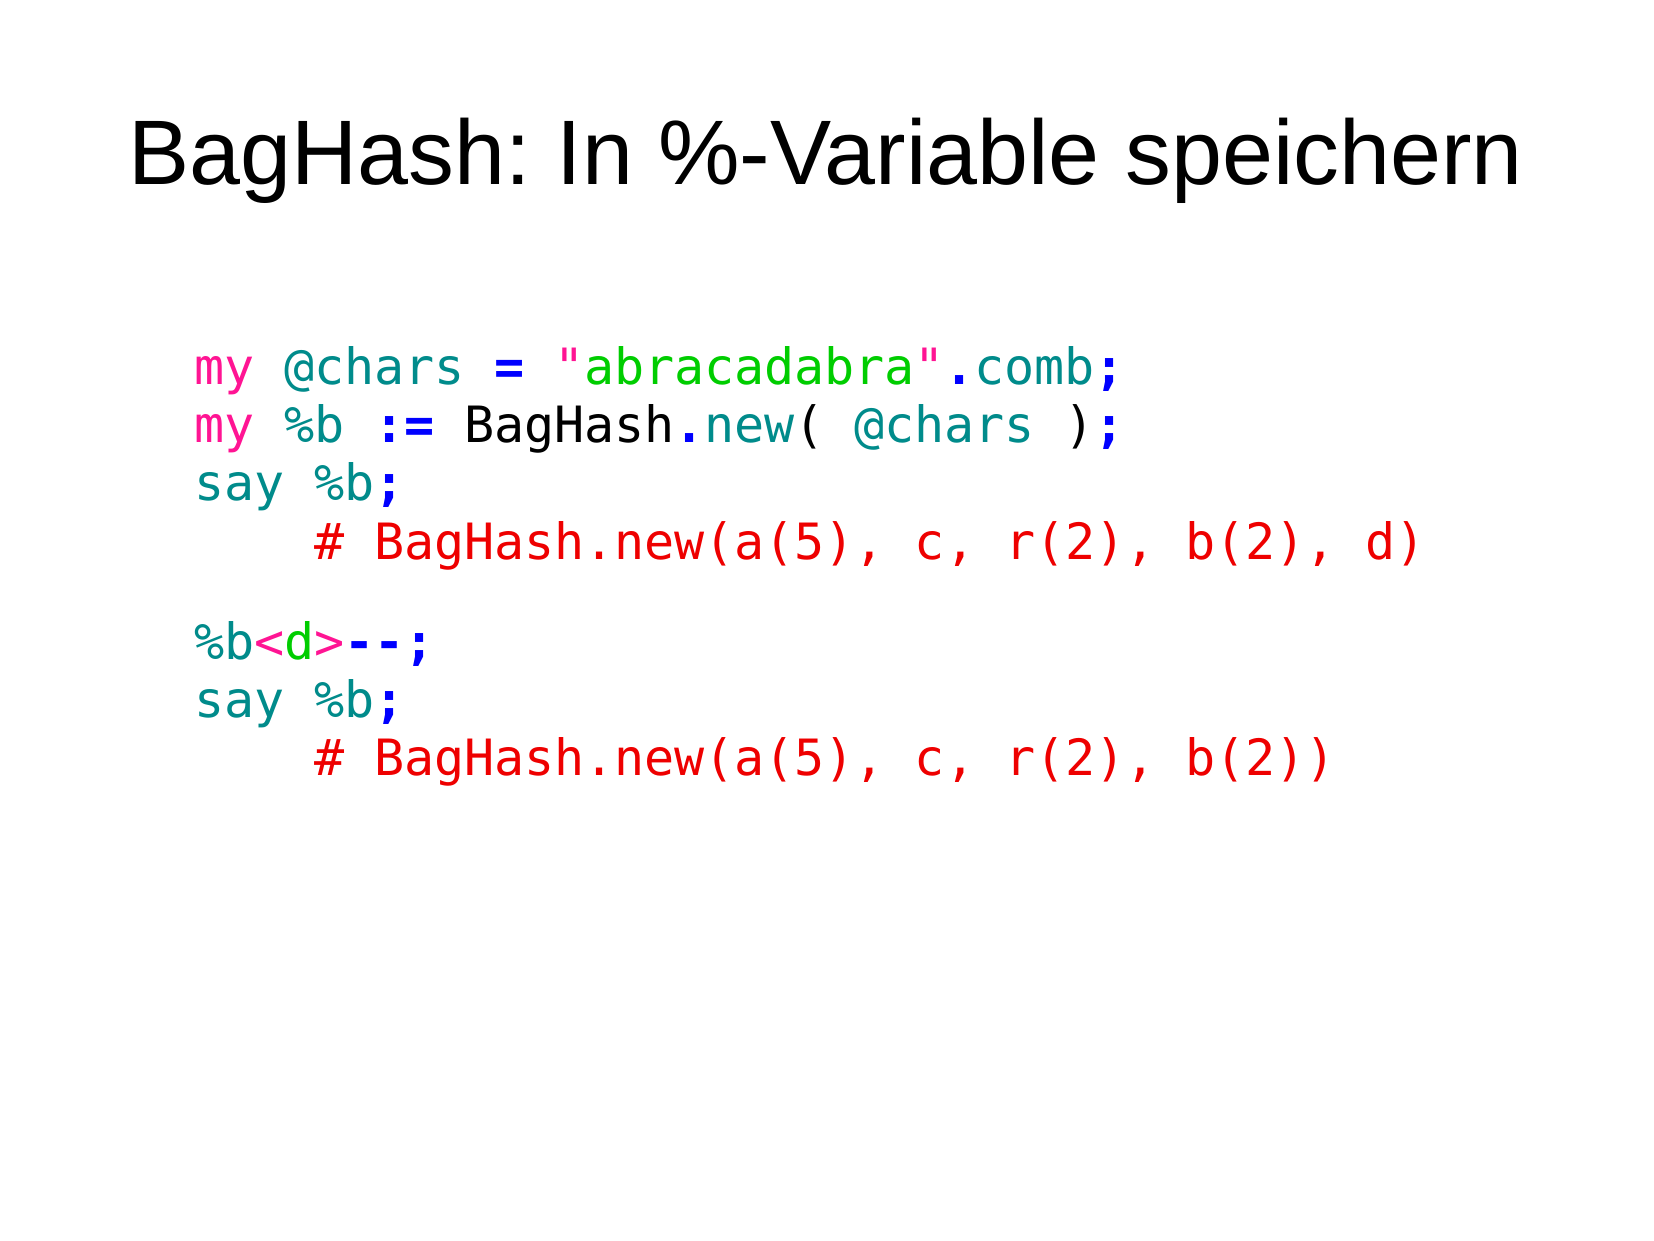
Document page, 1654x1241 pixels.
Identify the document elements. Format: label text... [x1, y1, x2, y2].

title BagHash: In %-Variable speichern [82, 49, 1571, 257]
text_box my @chars = "abracadabra".comb; my %b := BagHash.new( @chars ); say %b; # BagHash.new(a(5), c, r(2), b(2), d) %b<d>--; say %b; # BagHash.new(a(5), c, r(2), b(2)) [180, 330, 1456, 796]
